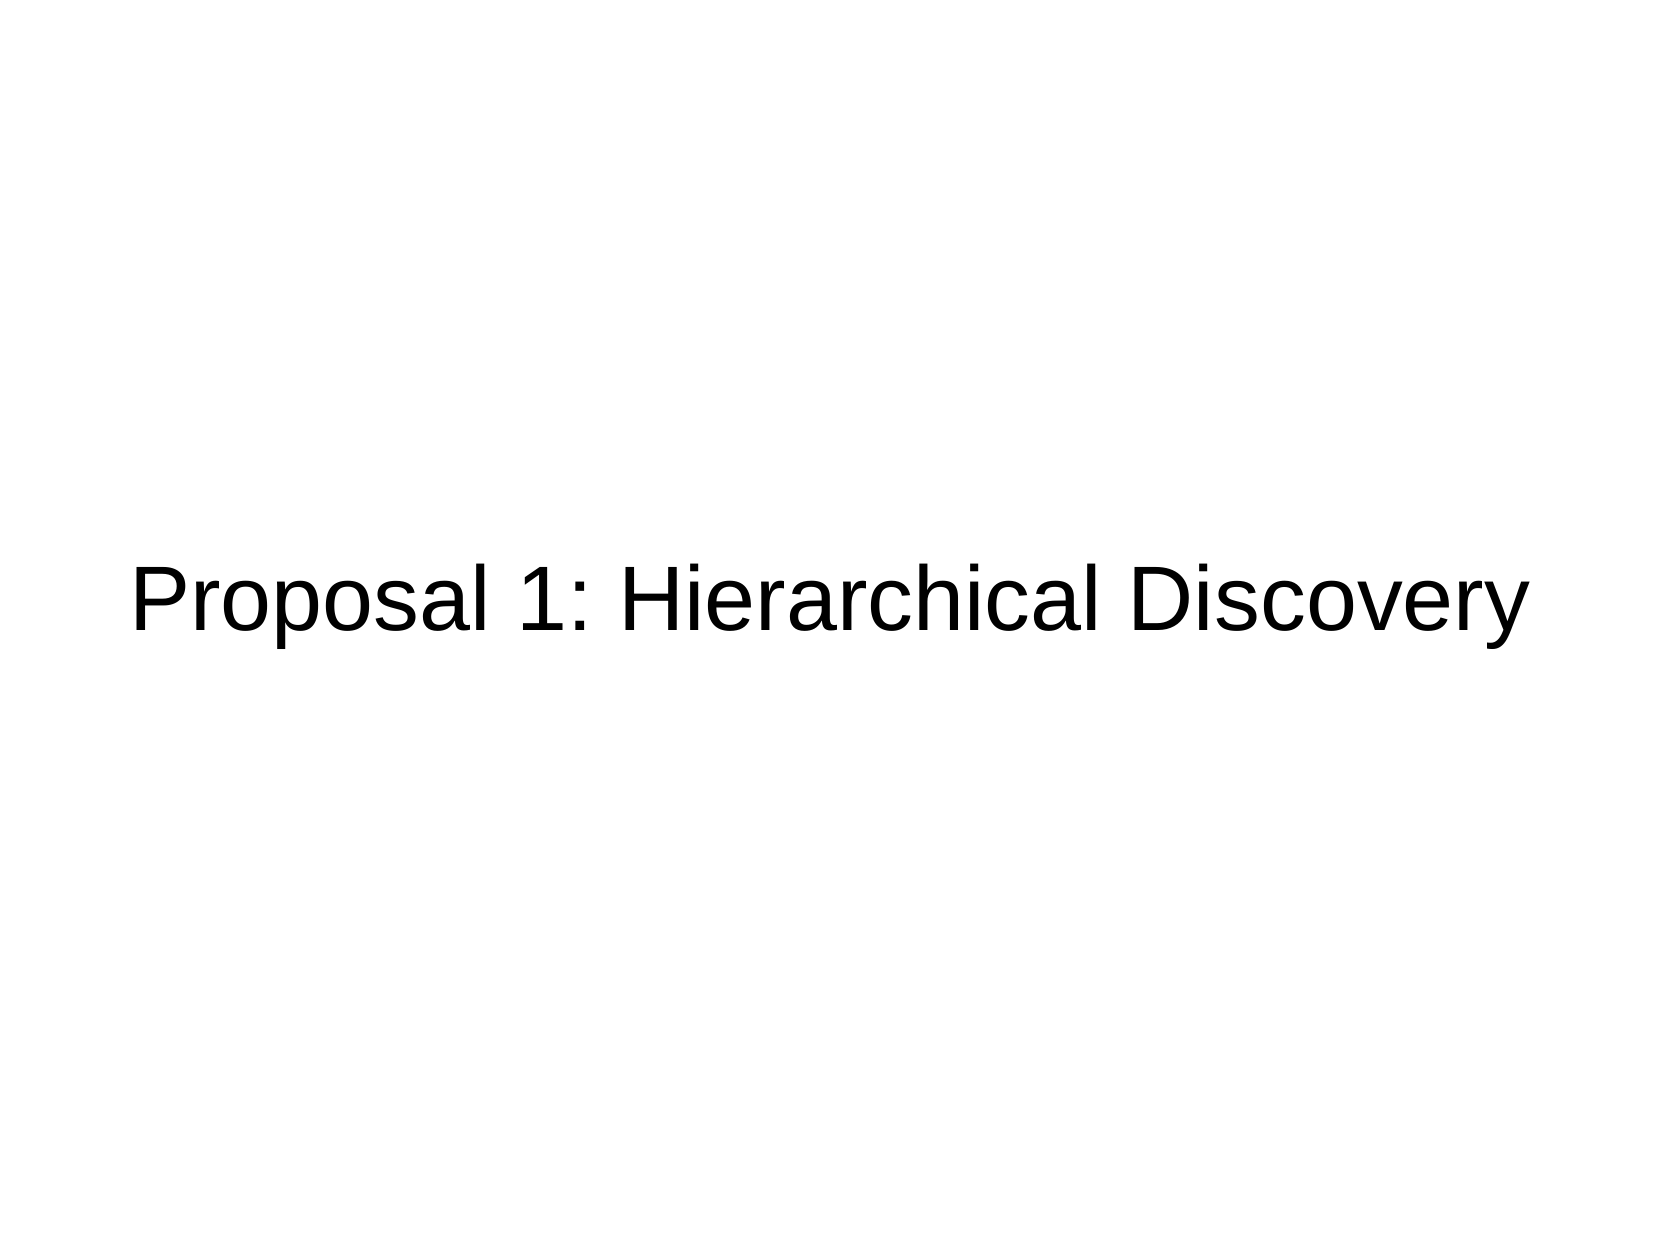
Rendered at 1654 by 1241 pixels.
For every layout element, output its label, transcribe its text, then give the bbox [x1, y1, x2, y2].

title Proposal 1: Hierarchical Discovery [86, 495, 1576, 703]
